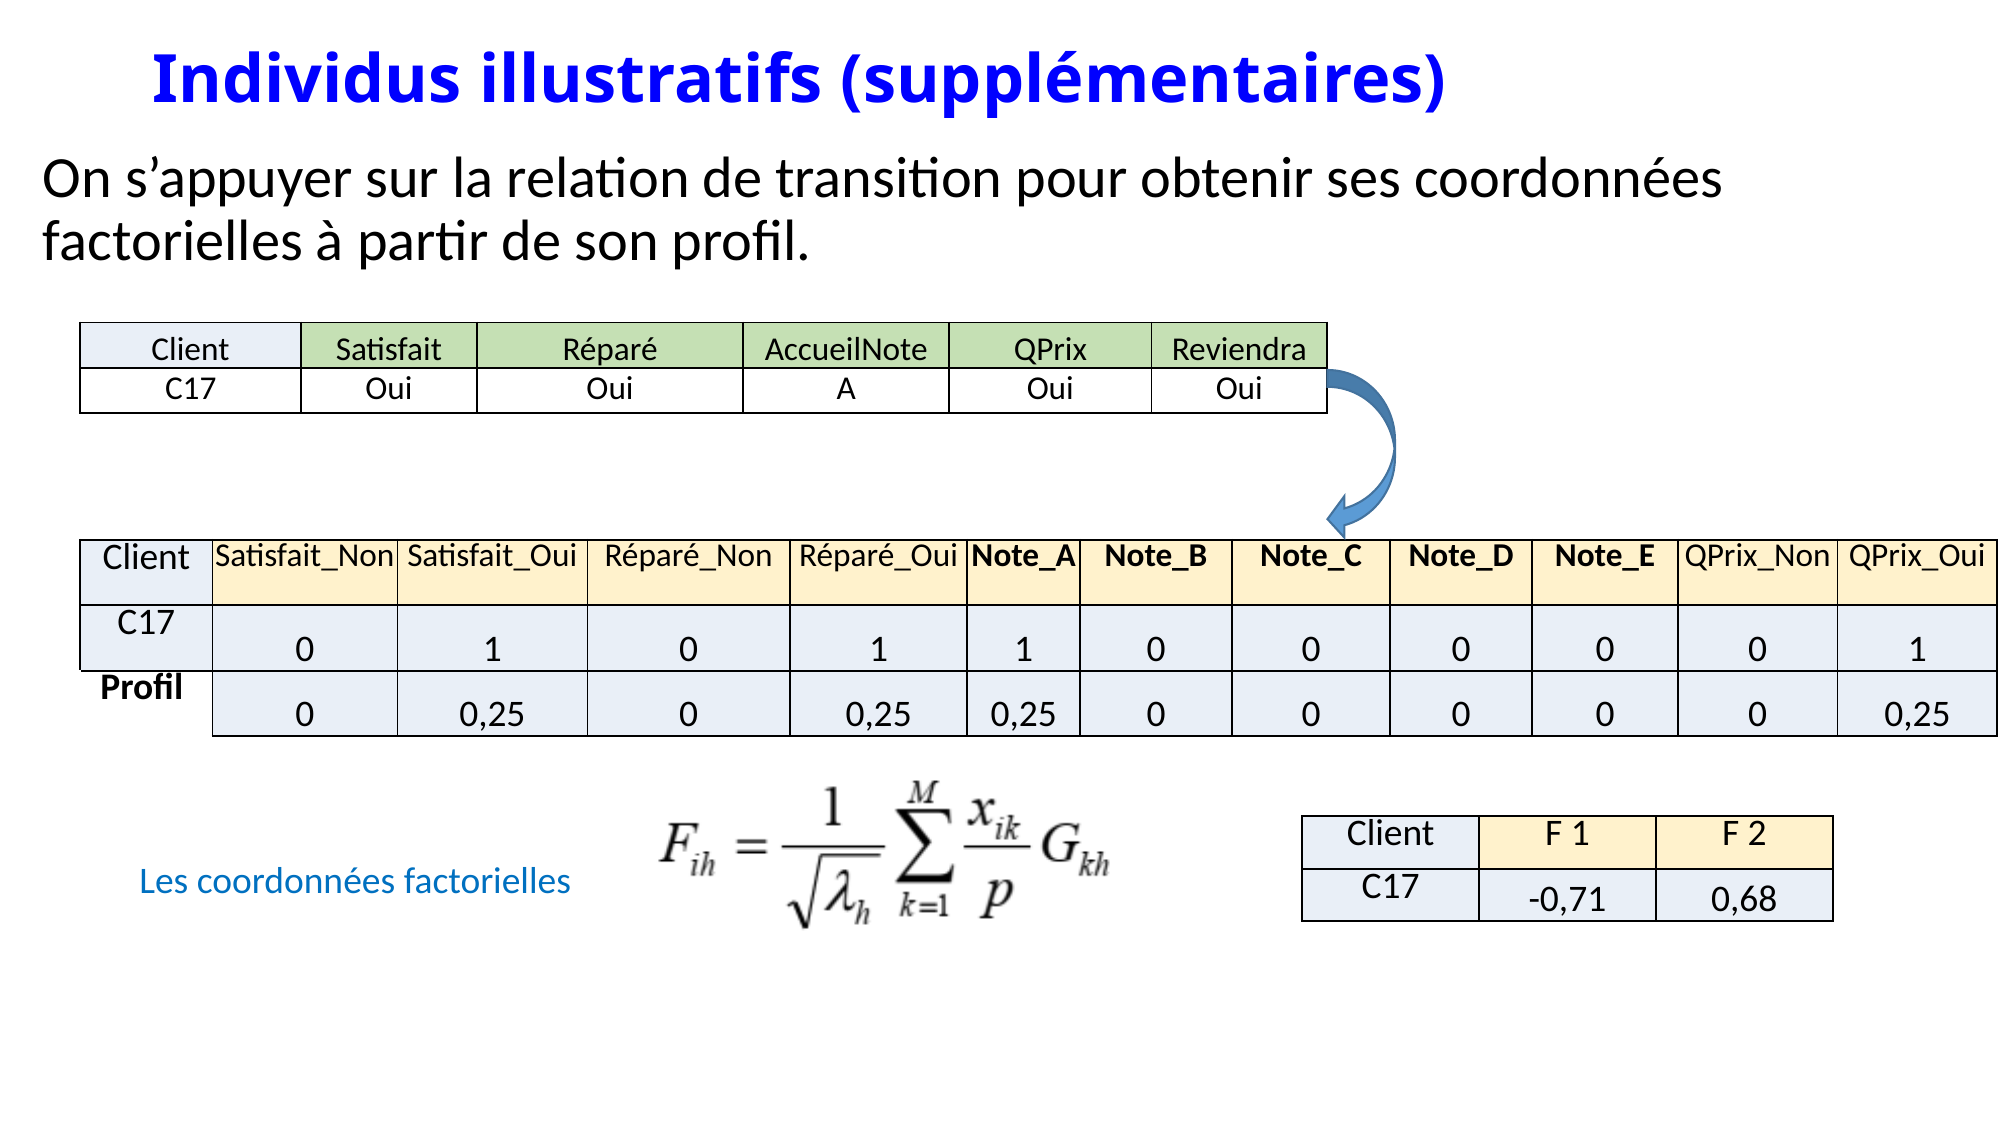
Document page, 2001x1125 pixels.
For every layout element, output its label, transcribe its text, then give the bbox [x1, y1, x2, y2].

table_cell 0,25 [398, 672, 587, 735]
table_cell 0 [1533, 606, 1677, 670]
table_header Note_A [968, 541, 1079, 604]
table_cell 0 [588, 606, 789, 670]
table_cell 1 [1838, 606, 1996, 670]
picture [653, 761, 1128, 945]
table_header F 2 [1657, 817, 1832, 868]
table_header QPrix_Oui [1838, 541, 1996, 604]
table_cell 0 [1391, 672, 1531, 735]
table_header Satisfait_Oui [398, 541, 587, 604]
table_cell 0 [1233, 606, 1389, 670]
table_cell Oui [950, 369, 1151, 412]
table_cell C17 [81, 606, 212, 670]
table_header Satisfait [302, 323, 476, 367]
table_cell C17 [81, 369, 300, 412]
table_cell 0 [1391, 606, 1531, 670]
table_cell 0 [588, 672, 789, 735]
table_cell Profil [81, 672, 212, 735]
table_header Note_D [1391, 541, 1531, 604]
table_header Client [1303, 817, 1478, 868]
table_cell -0,71 [1480, 870, 1655, 920]
table_cell 0 [1081, 606, 1231, 670]
table_header Client [81, 541, 212, 604]
table_cell 0,25 [1838, 672, 1996, 735]
table_cell 0 [213, 606, 397, 670]
table_cell 1 [968, 606, 1079, 670]
table_header Réparé_Non [588, 541, 789, 604]
table_header Note_C [1233, 541, 1389, 604]
table_header Réparé [478, 323, 742, 367]
list On s’appuyer sur la relation de transition pour obtenir ses coordonnées factorielles à partir de son profil. [27, 139, 1753, 995]
table_cell 0,68 [1657, 870, 1832, 920]
table_cell Oui [478, 369, 742, 412]
table_cell 1 [791, 606, 966, 670]
table_header QPrix [950, 323, 1151, 367]
table_cell 1 [398, 606, 587, 670]
table_cell 0 [1533, 672, 1677, 735]
table_cell A [744, 369, 948, 412]
table_cell 0 [1679, 672, 1837, 735]
table_cell Oui [302, 369, 476, 412]
text_box Les coordonnées factorielles [124, 848, 1125, 909]
table_cell 0 [1679, 606, 1837, 670]
text_box [1327, 369, 1396, 538]
table_cell 0,25 [968, 672, 1079, 735]
table_header Satisfait_Non [213, 541, 397, 604]
table_cell Oui [1152, 369, 1326, 412]
table_header Note_E [1533, 541, 1677, 604]
table_cell 0 [1081, 672, 1231, 735]
table_cell 0 [1233, 672, 1389, 735]
table_cell 0,25 [791, 672, 966, 735]
title Individus illustratifs (supplémentaires) [137, 22, 1863, 140]
table_header AccueilNote [744, 323, 948, 367]
table_header Client [81, 323, 300, 367]
table_cell C17 [1303, 870, 1478, 920]
table_cell 0 [213, 672, 397, 735]
table_header Reviendra [1152, 323, 1326, 367]
table_header F 1 [1480, 817, 1655, 868]
table_header Note_B [1081, 541, 1231, 604]
table_header Réparé_Oui [791, 541, 966, 604]
table_header QPrix_Non [1679, 541, 1837, 604]
